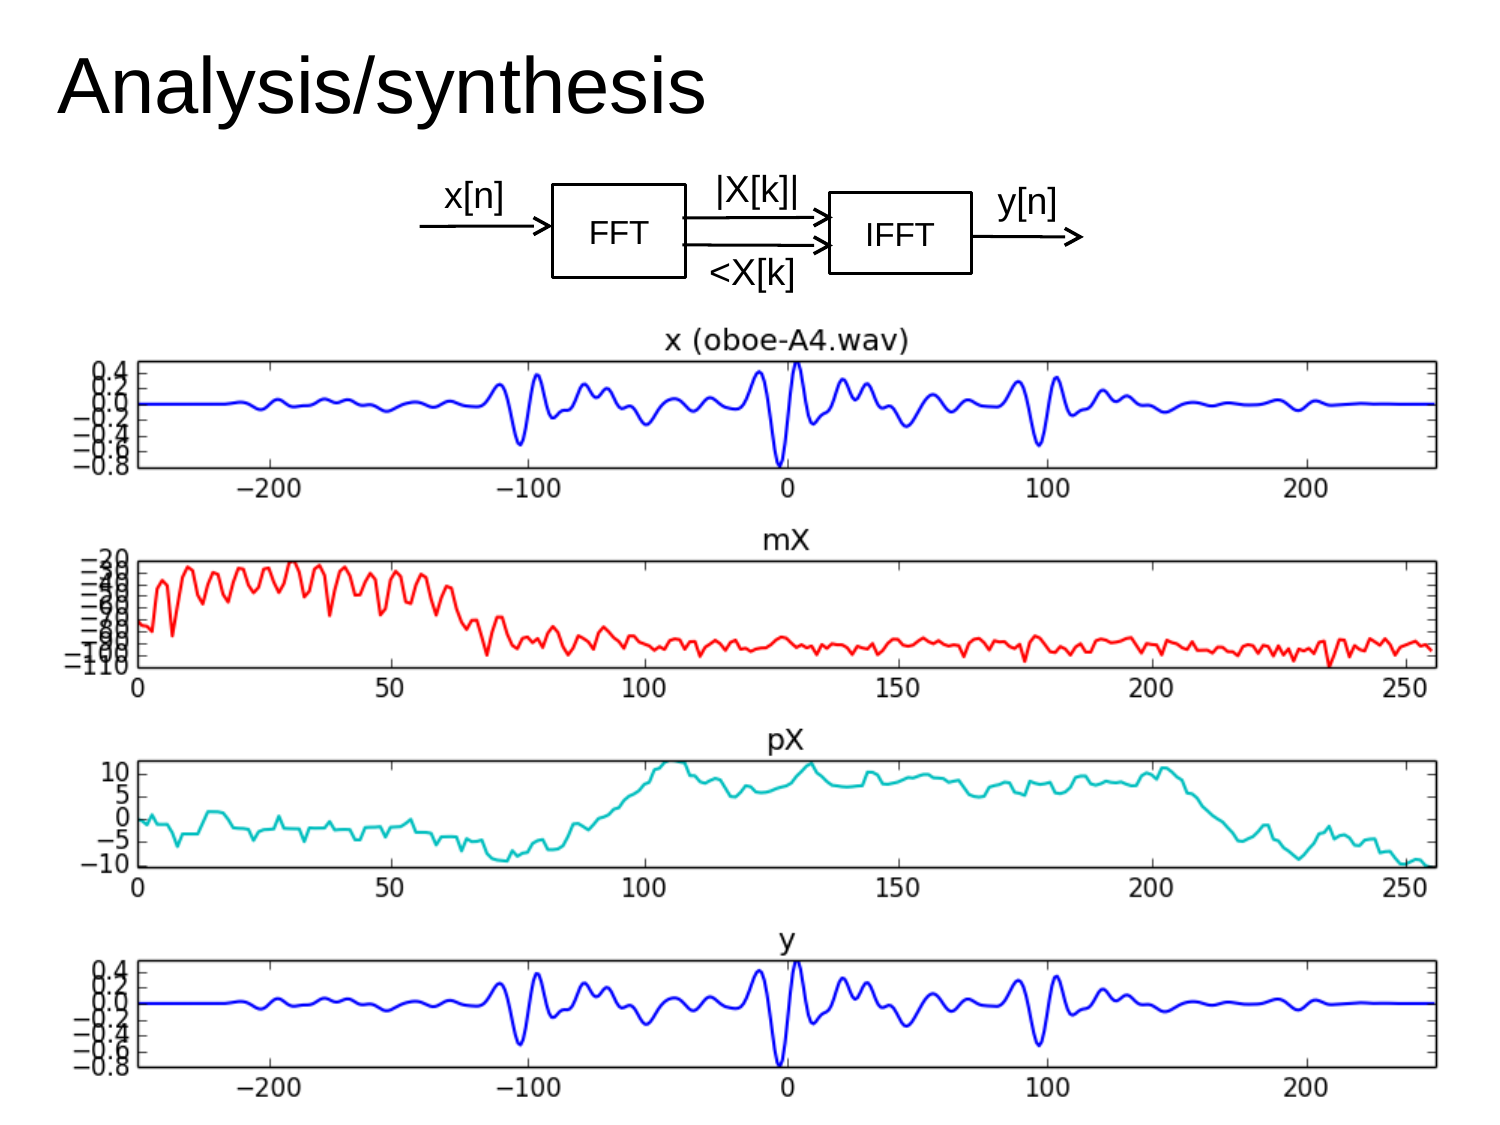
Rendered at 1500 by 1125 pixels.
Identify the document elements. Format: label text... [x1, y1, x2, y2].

text_box IFFT [829, 192, 972, 274]
title Analysis/synthesis [57, 0, 1408, 180]
text_box <X[k] [694, 243, 811, 301]
picture [37, 301, 1463, 1125]
text_box x[n] [429, 167, 520, 225]
text_box y[n] [982, 173, 1073, 231]
text_box |X[k]| [700, 161, 815, 218]
text_box FFT [552, 184, 686, 278]
